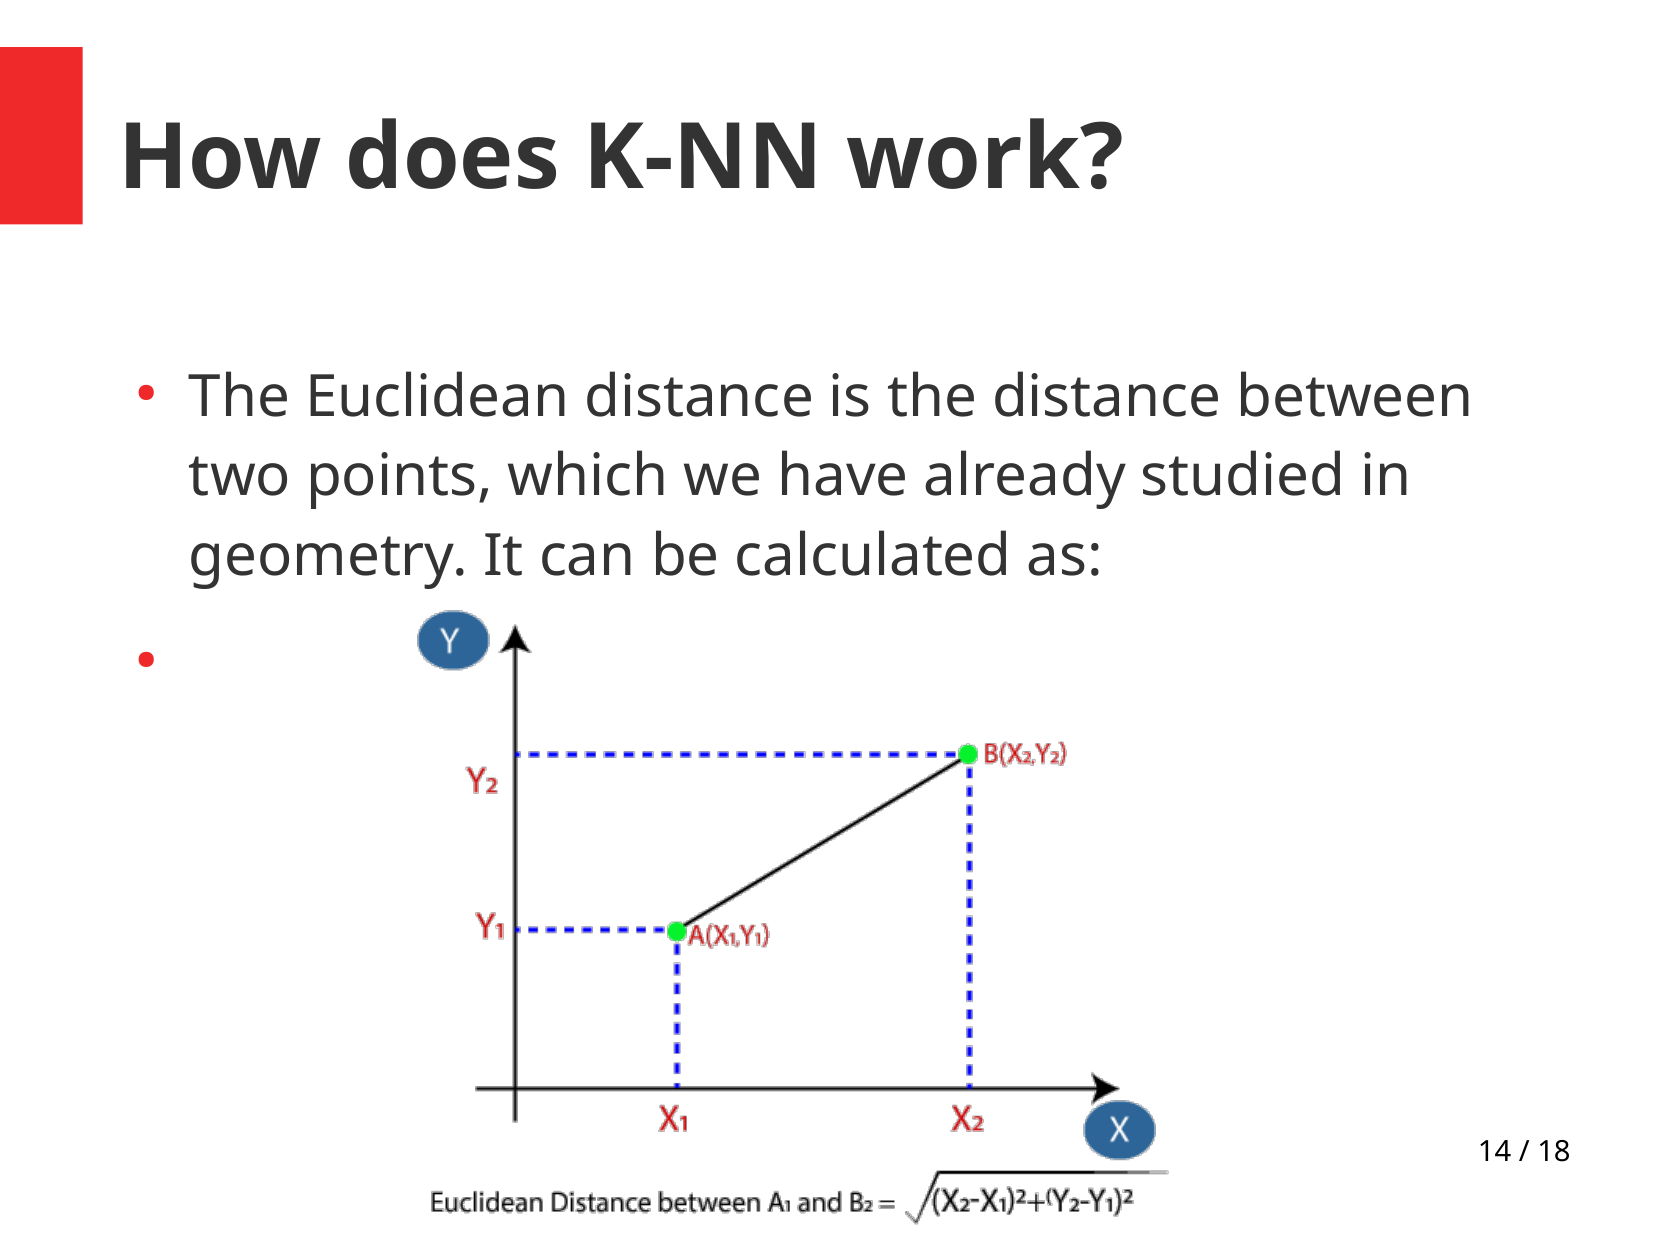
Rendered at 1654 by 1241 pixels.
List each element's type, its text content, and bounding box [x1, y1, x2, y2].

title How does K-NN work? [118, 49, 1571, 257]
picture [388, 603, 1170, 1229]
list The Euclidean distance is the distance between two points, which we have already studied in geometry. It can be calculated as: [118, 354, 1536, 1074]
